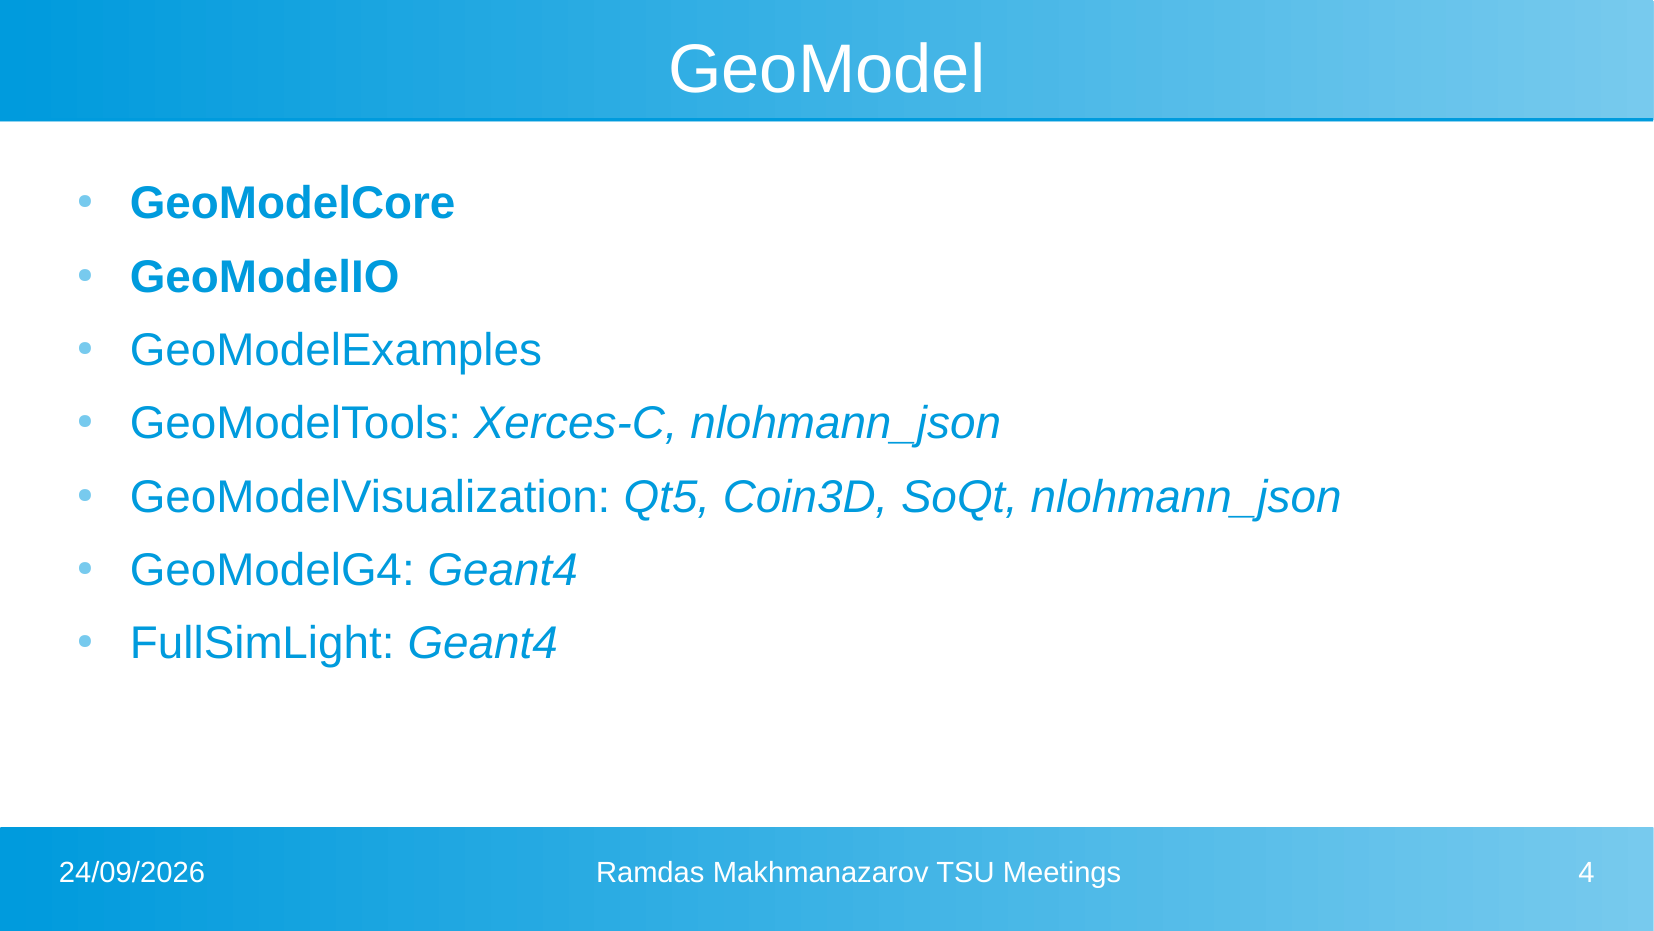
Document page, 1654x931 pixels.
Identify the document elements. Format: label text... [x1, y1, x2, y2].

list GeoModelCore GeoModelIO GeoModelExamples GeoModelTools: Xerces-C, nlohmann_json GeoModelVisualization: Qt5, Coin3D, SoQt, nlohmann_json GeoModelG4: Geant4 FullSimLight: Geant4 [59, 177, 1595, 768]
title GeoModel [59, 29, 1595, 108]
